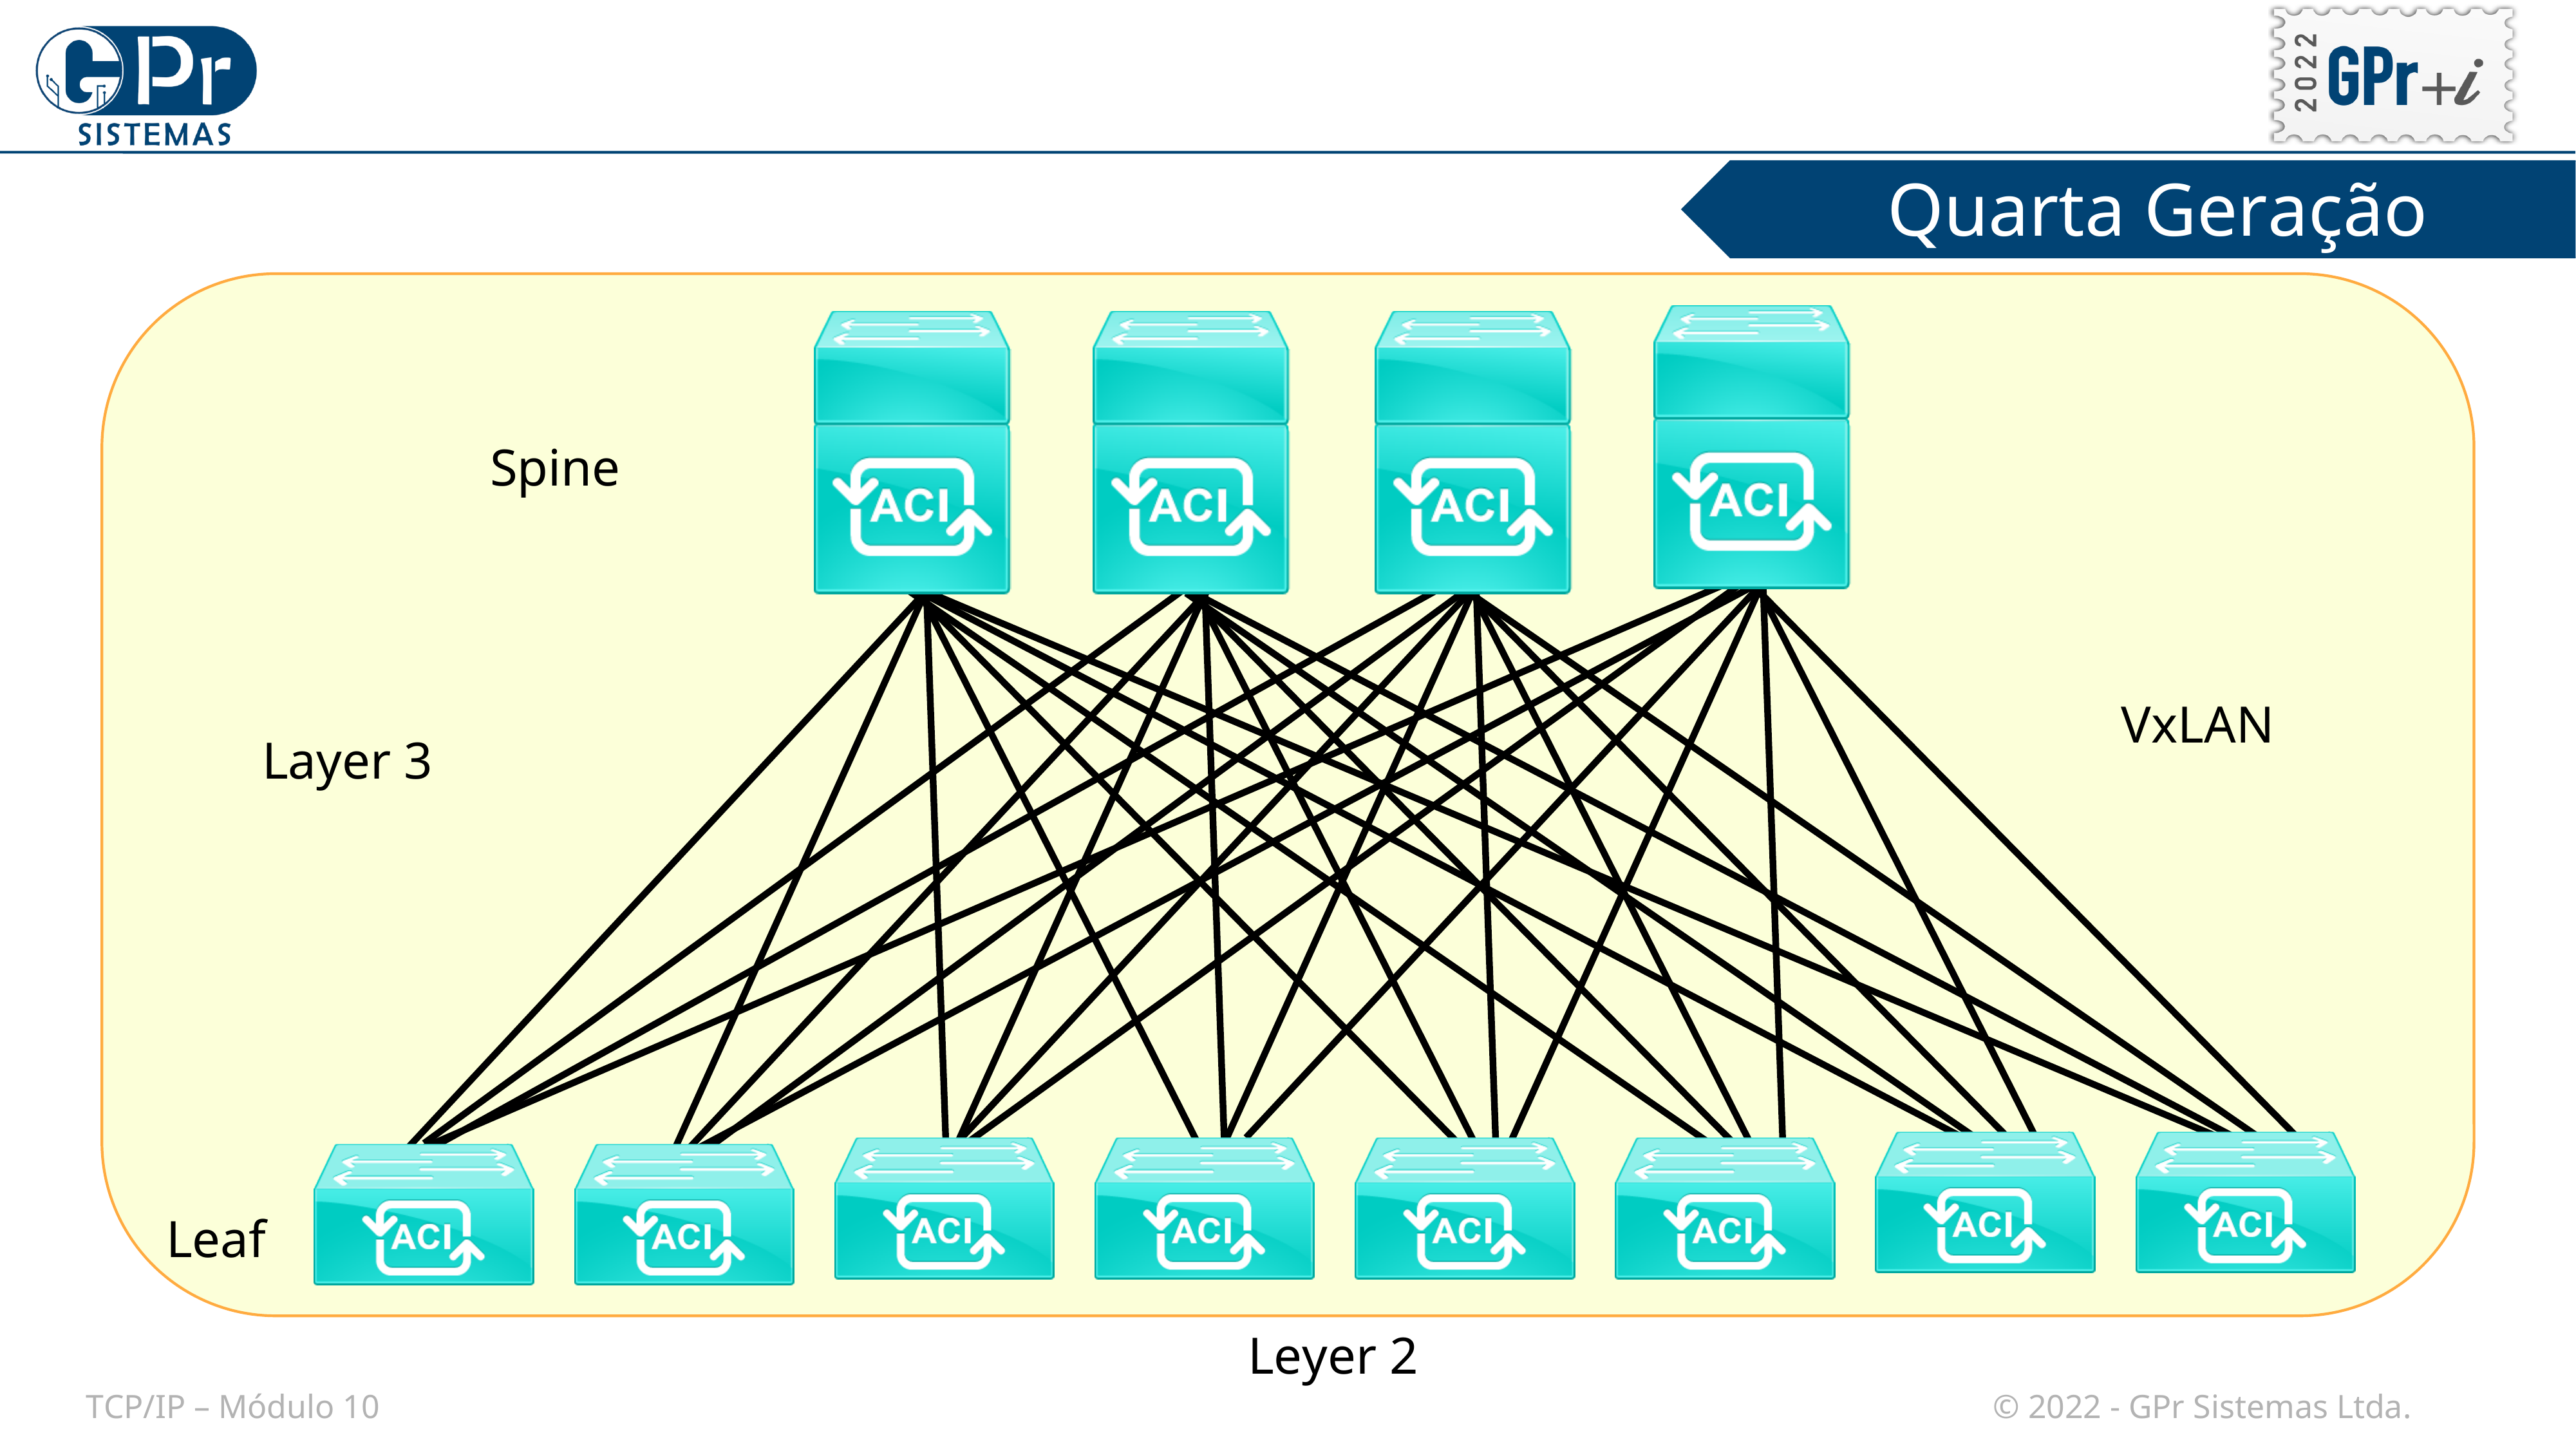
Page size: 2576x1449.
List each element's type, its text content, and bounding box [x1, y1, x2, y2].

text_box [1682, 160, 2576, 258]
picture [2136, 1131, 2356, 1273]
picture [314, 1143, 534, 1285]
text_box Leyer 2 [1238, 1319, 1448, 1390]
picture [1375, 311, 1572, 594]
picture [1093, 311, 1290, 594]
text_box Spine [480, 430, 690, 502]
picture [834, 1137, 1055, 1280]
text_box VxLAN [2111, 688, 2297, 759]
picture [814, 311, 1011, 594]
picture [1875, 1131, 2096, 1273]
picture [574, 1143, 794, 1285]
picture [1615, 1137, 1836, 1280]
text_box Leaf [156, 1202, 298, 1273]
picture [34, 26, 257, 147]
text_box [102, 273, 2474, 1316]
picture [1355, 1137, 1575, 1280]
picture [2268, 4, 2519, 145]
text_box Quarta Geração [1829, 157, 2487, 256]
picture [1653, 305, 1851, 589]
text_box Layer 3 [252, 724, 462, 795]
picture [1095, 1137, 1315, 1280]
